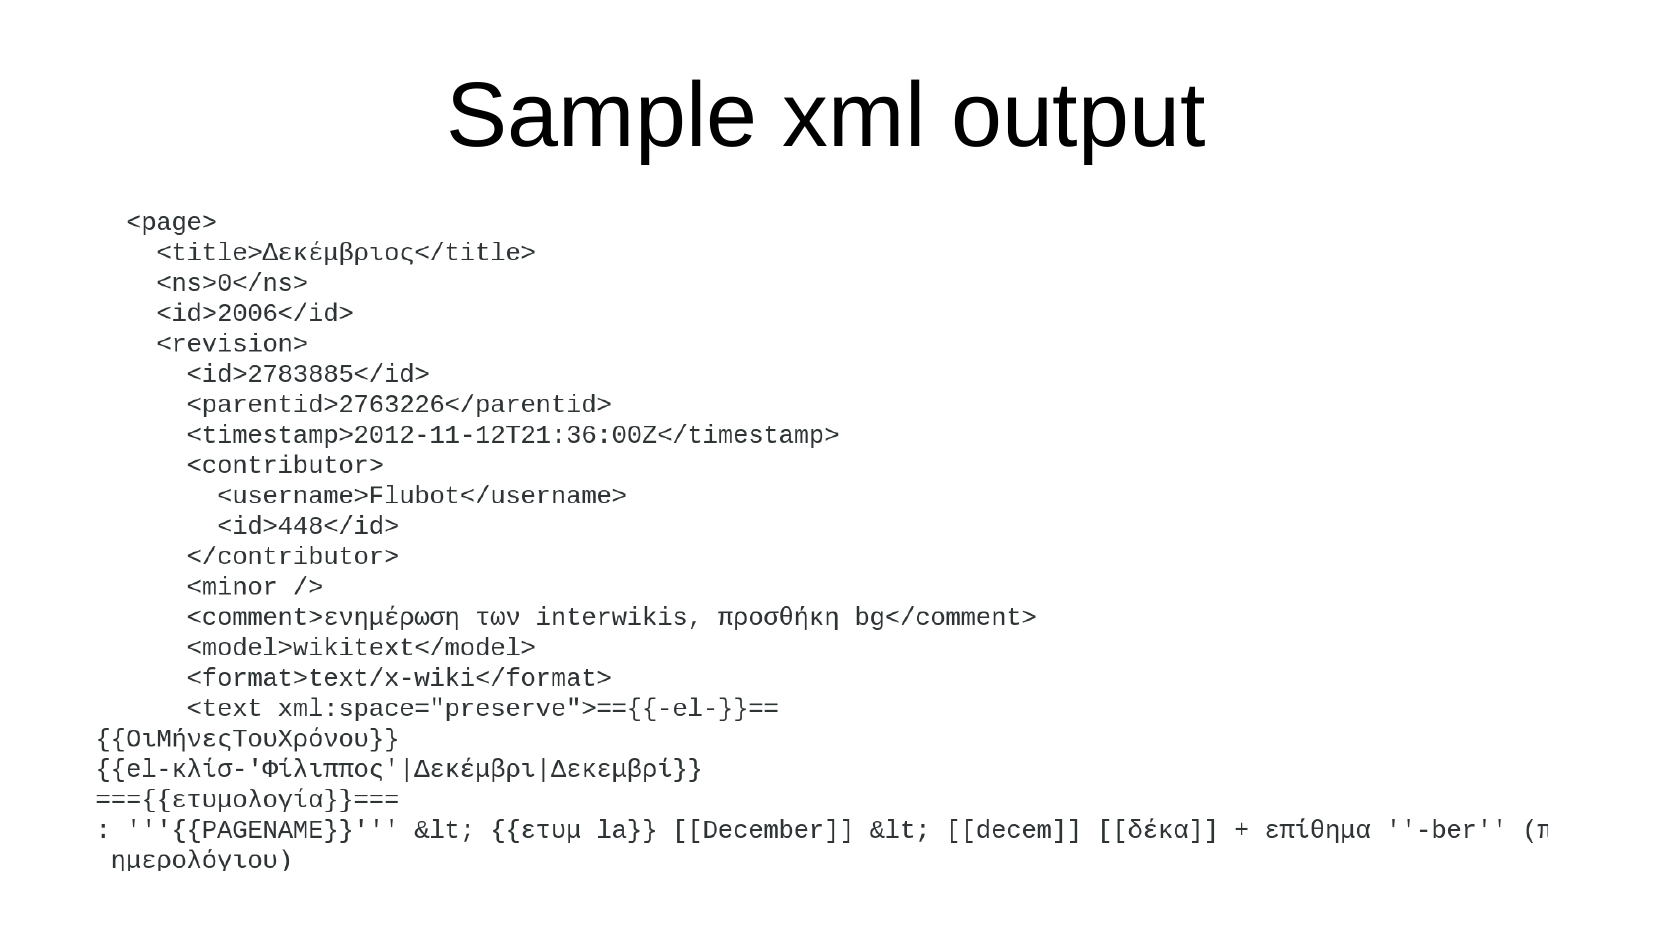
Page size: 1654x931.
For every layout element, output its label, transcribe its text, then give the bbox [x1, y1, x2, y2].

title Sample xml output [82, 37, 1571, 193]
picture [96, 205, 1548, 871]
